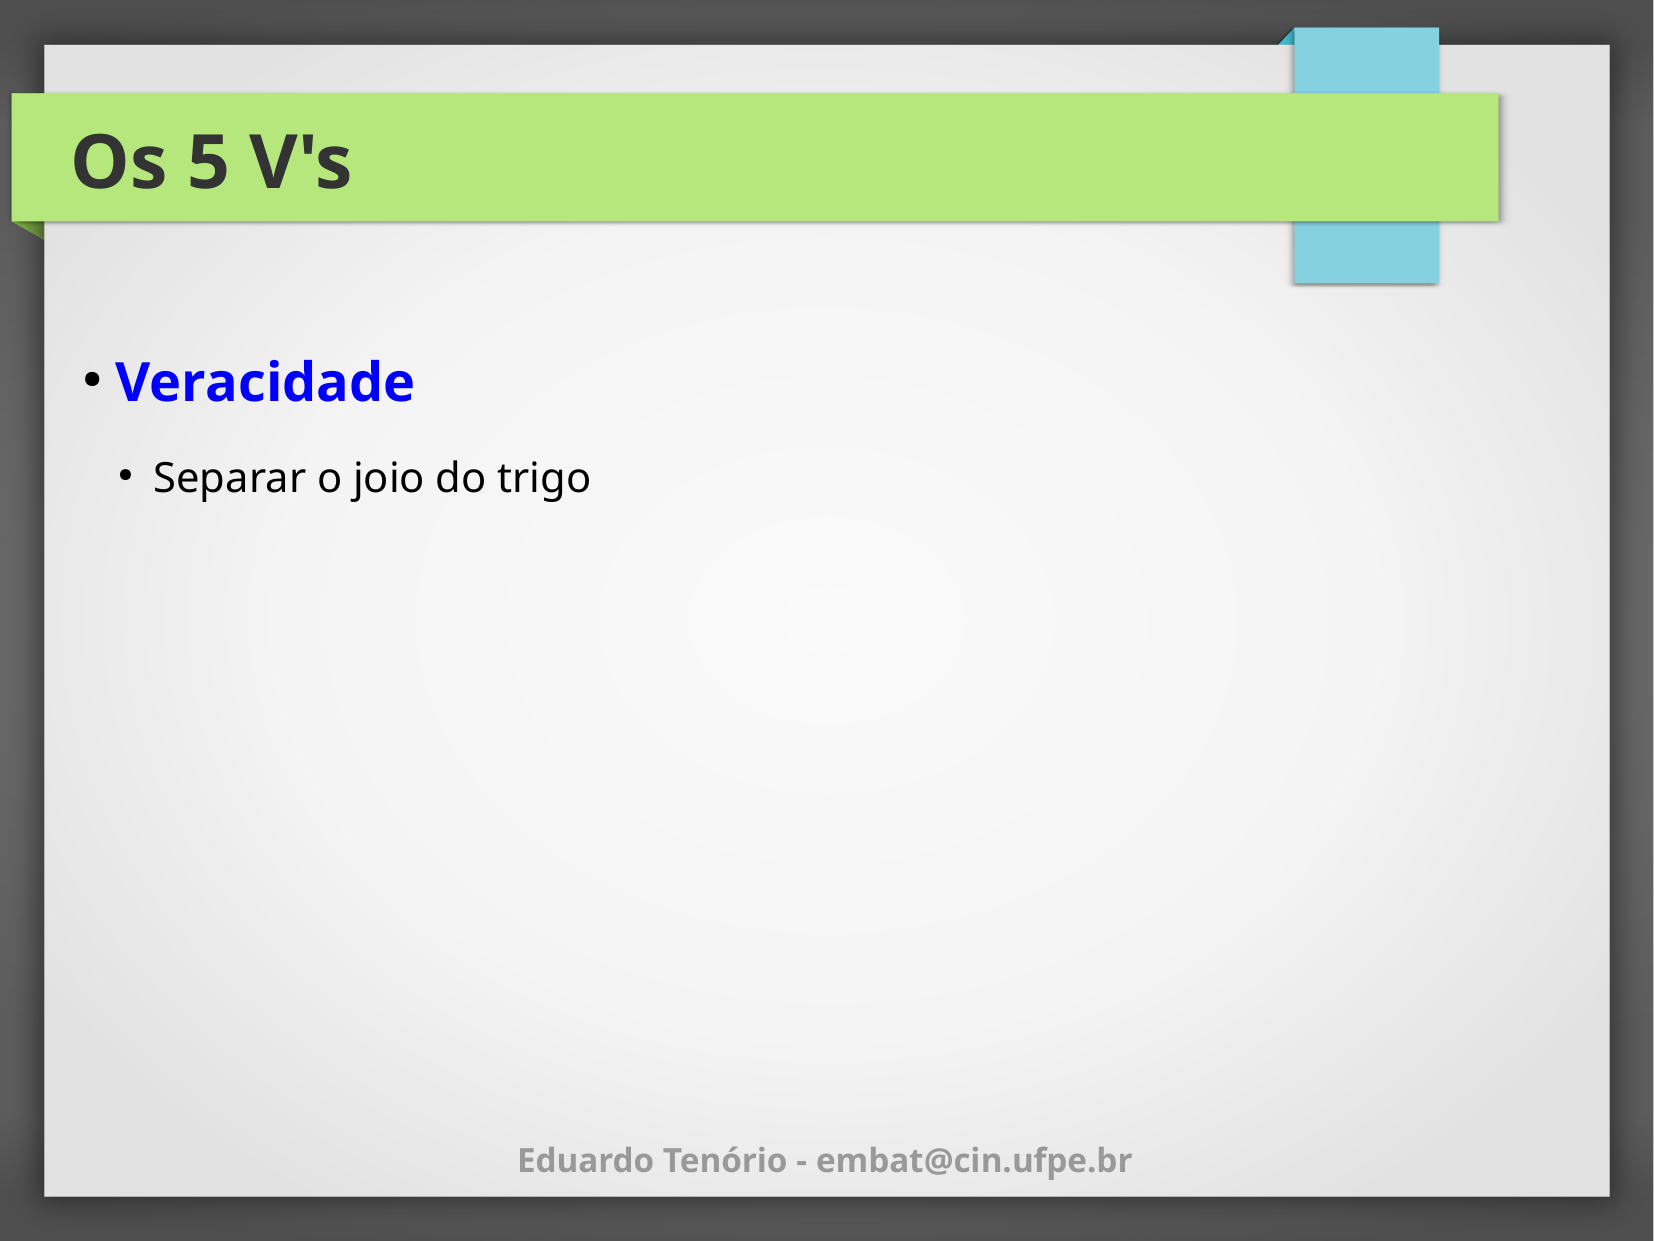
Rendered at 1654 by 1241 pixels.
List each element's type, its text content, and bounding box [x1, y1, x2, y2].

title Os 5 V's [70, 97, 1229, 221]
text_box Eduardo Tenório - embat@cin.ufpe.br [45, 1130, 1606, 1201]
picture [0, 0, 1654, 1241]
list Veracidade Separar o joio do trigo [82, 343, 1538, 1063]
